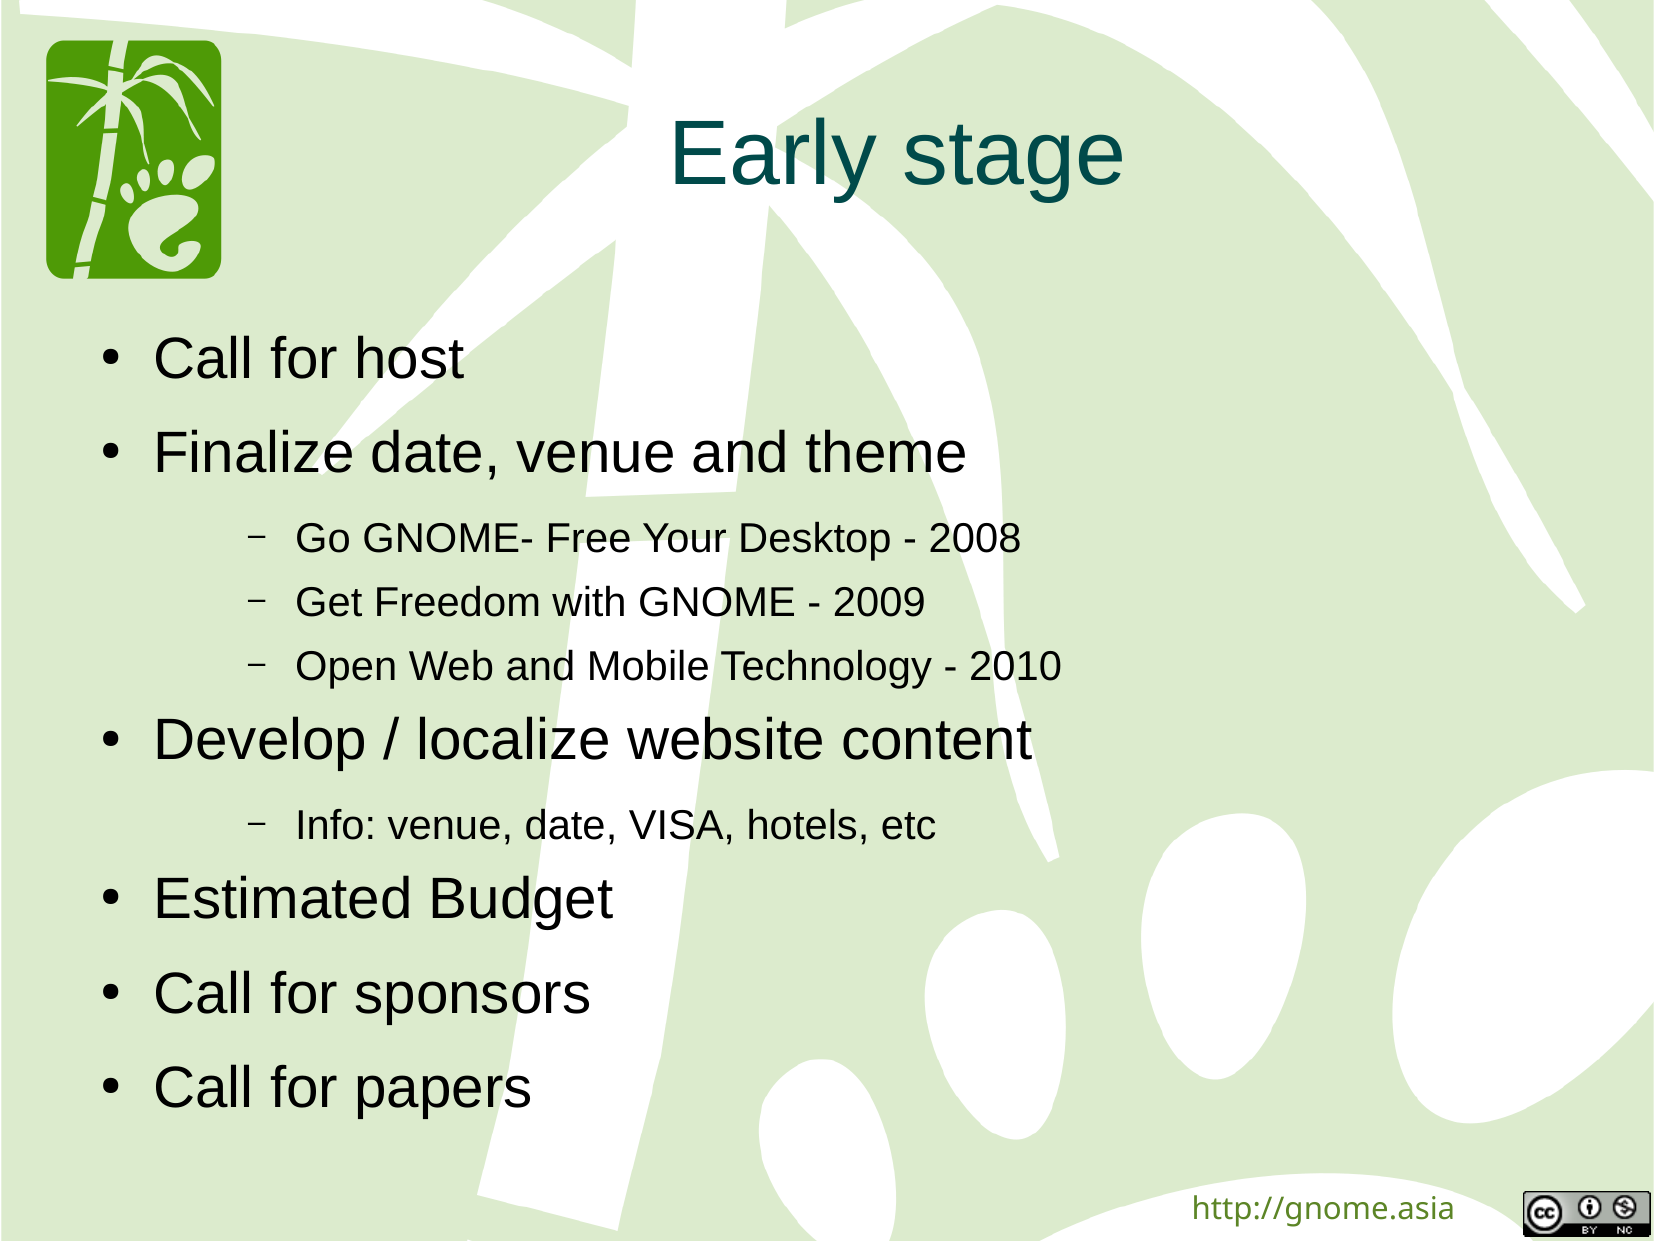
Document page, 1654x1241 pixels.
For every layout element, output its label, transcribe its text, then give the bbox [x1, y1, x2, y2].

list Call for host Finalize date, venue and theme Go GNOME- Free Your Desktop - 2008 Get Freedom with GNOME - 2009 Open Web and Mobile Technology - 2010 Develop / localize website content Info: venue, date, VISA, hotels, etc Estimated Budget Call for sponsors Call for papers [82, 325, 1571, 1145]
title Early stage [225, 49, 1571, 257]
picture [0, 0, 1654, 1241]
